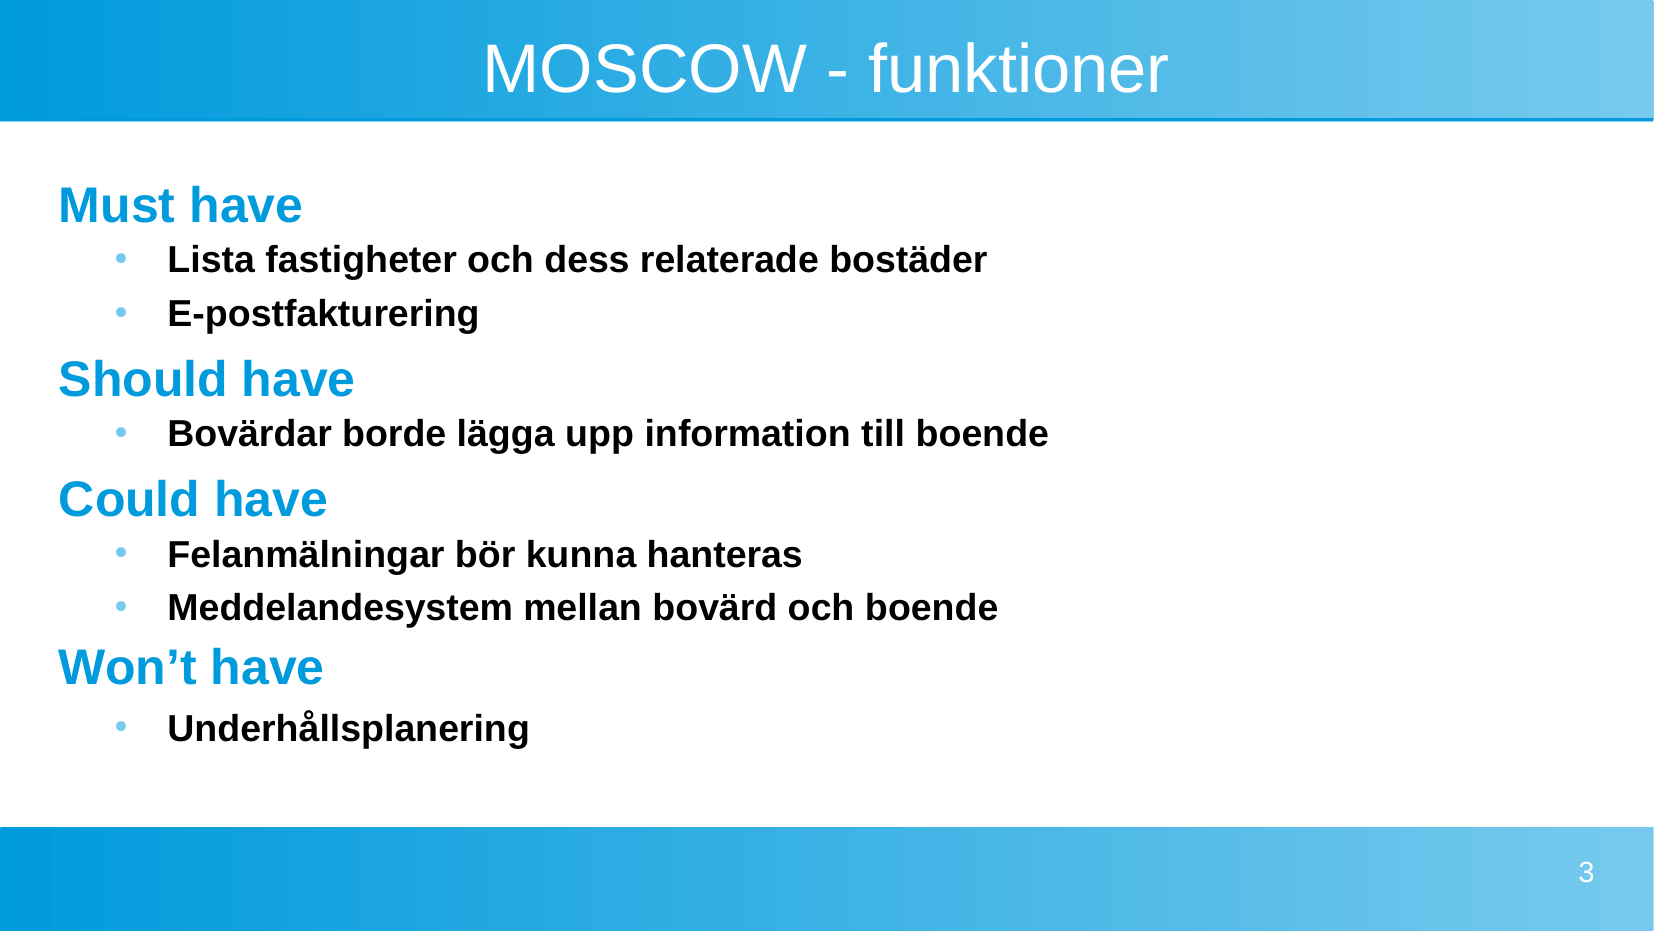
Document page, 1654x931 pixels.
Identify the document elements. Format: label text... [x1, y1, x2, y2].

list Must have Lista fastigheter och dess relaterade bostäder E-postfakturering Should have Bovärdar borde lägga upp information till boende Could have Felanmälningar bör kunna hanteras Meddelandesystem mellan bovärd och boende Won’t have Underhållsplanering [59, 177, 1595, 768]
title MOSCOW - funktioner [59, 29, 1595, 108]
